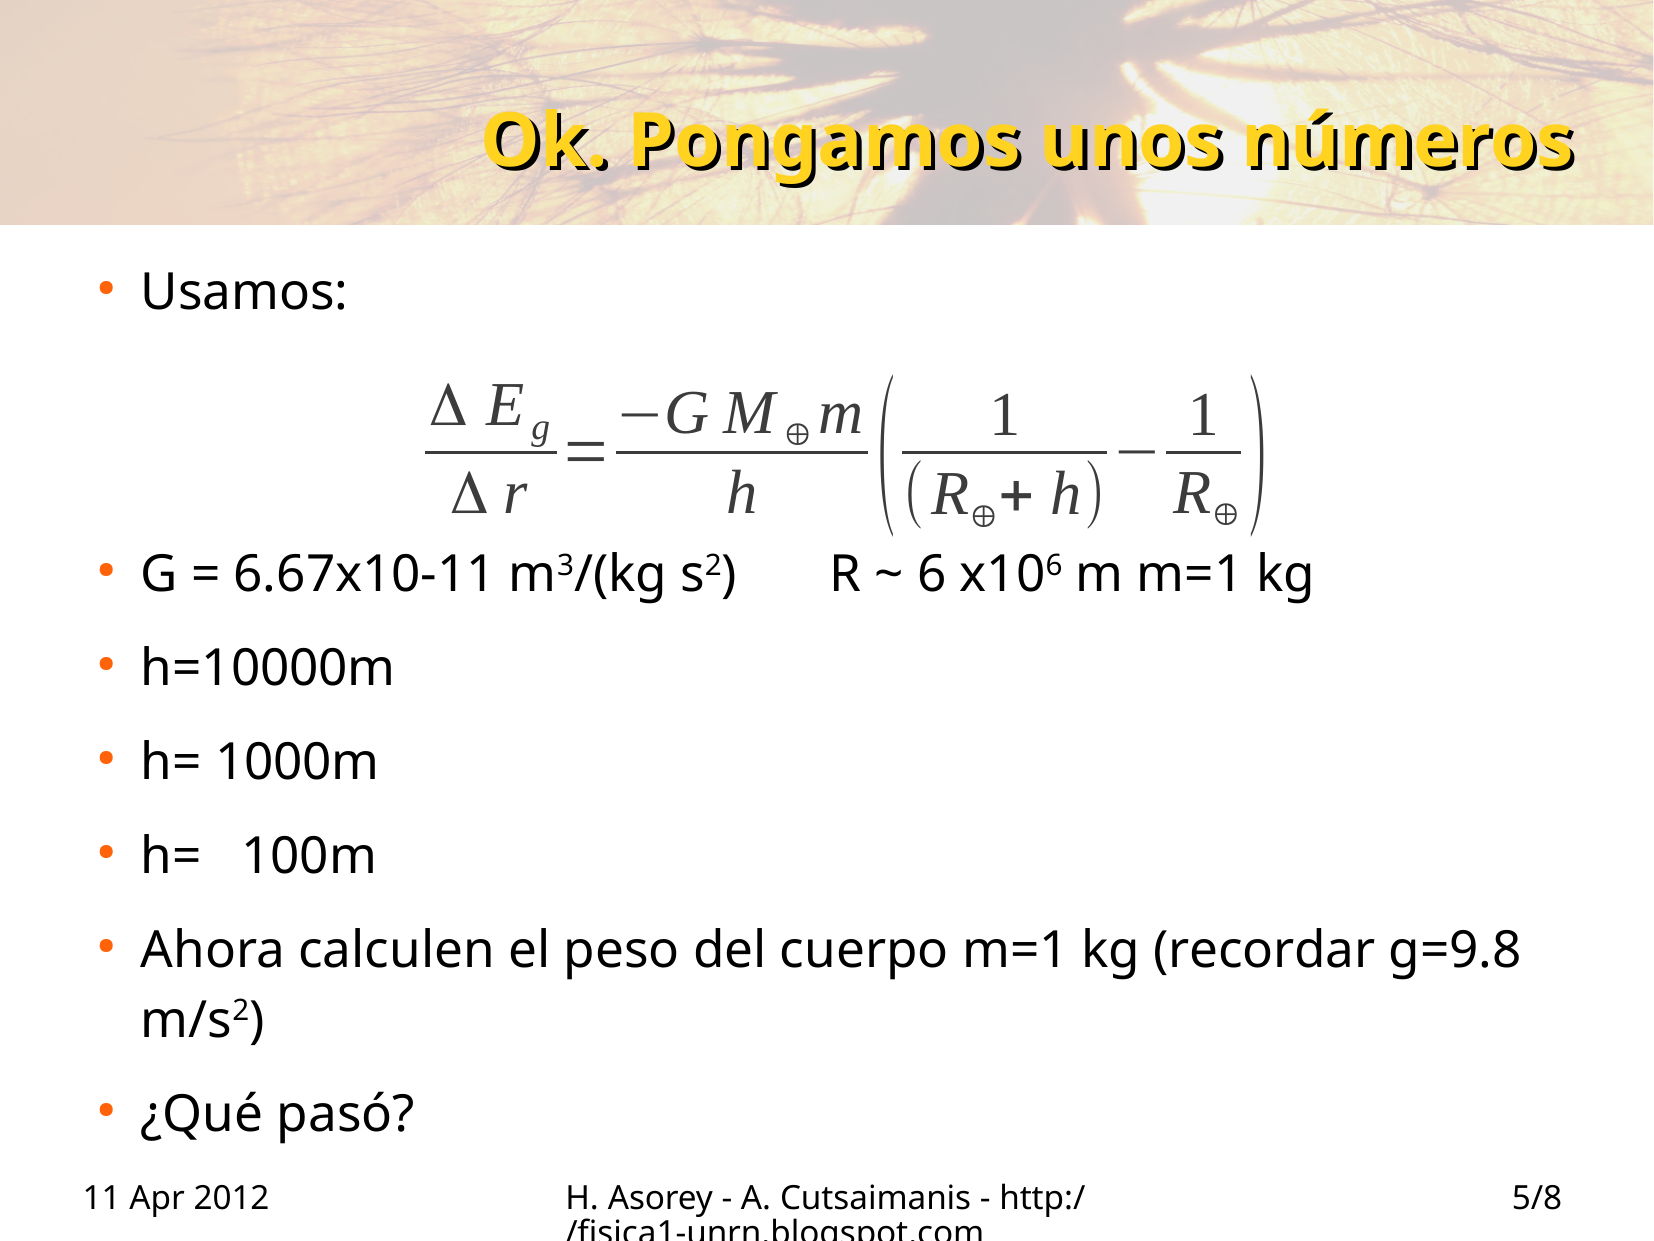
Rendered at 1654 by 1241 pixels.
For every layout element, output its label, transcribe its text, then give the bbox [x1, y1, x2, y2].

picture [0, 0, 1654, 225]
chart [415, 369, 1276, 541]
list Usamos: G = 6.67x10-11 m3/(kg s2) R ~ 6 x106 m m=1 kg h=10000m h= 1000m h= 100m Ahora calculen el peso del cuerpo m=1 kg (recordar g=9.8 m/s2) ¿Qué pasó? [82, 255, 1571, 1156]
title Ok. Pongamos unos números [86, 49, 1576, 226]
